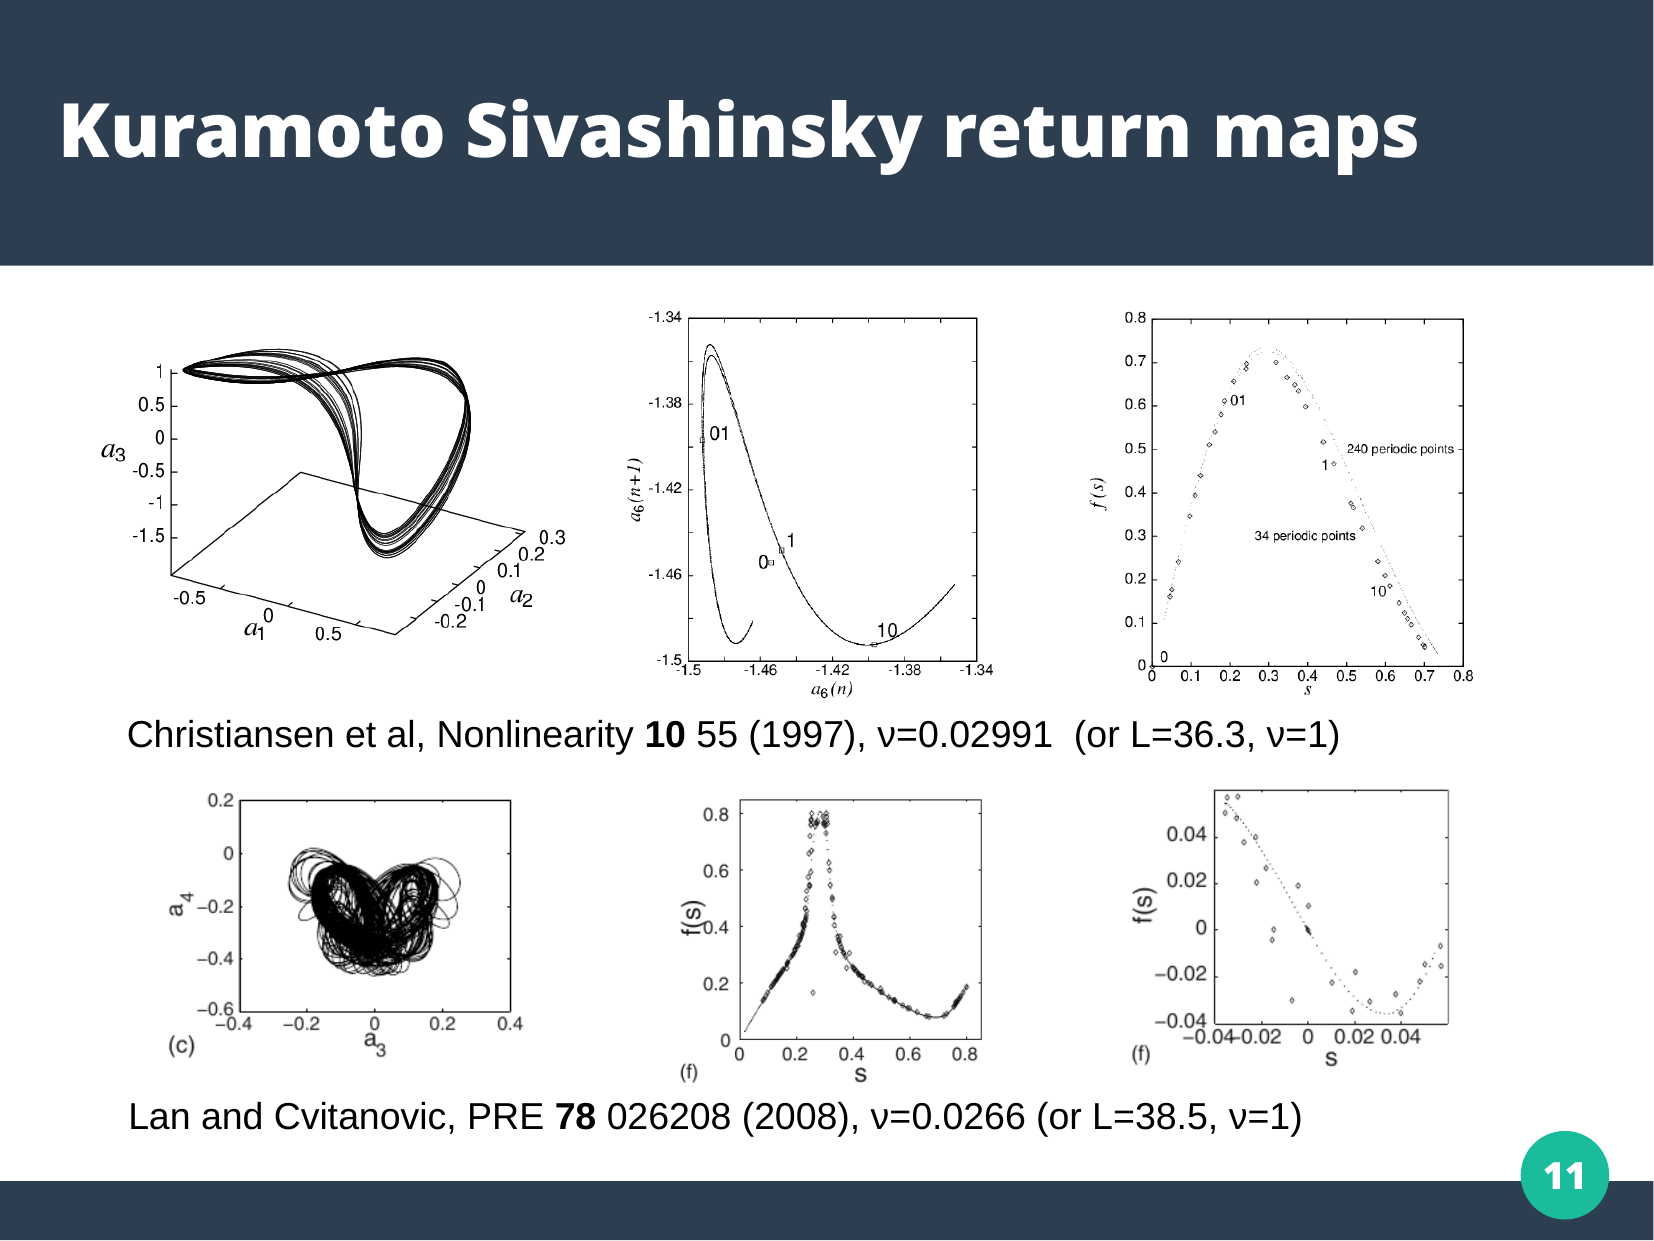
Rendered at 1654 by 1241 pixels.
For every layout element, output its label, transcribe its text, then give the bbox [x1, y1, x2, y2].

text_box Lan and Cvitanovic, PRE 78 026208 (2008), ν=0.0266 (or L=38.5, ν=1) [113, 1087, 1324, 1145]
title Kuramoto Sivashinsky return maps [59, 49, 1595, 207]
picture [96, 327, 577, 661]
picture [1084, 303, 1481, 702]
picture [623, 305, 998, 704]
picture [1130, 778, 1461, 1087]
picture [674, 796, 991, 1087]
text_box Christiansen et al, Nonlinearity 10 55 (1997), ν=0.02991 (or L=36.3, ν=1) [112, 706, 1466, 763]
picture [136, 780, 534, 1078]
